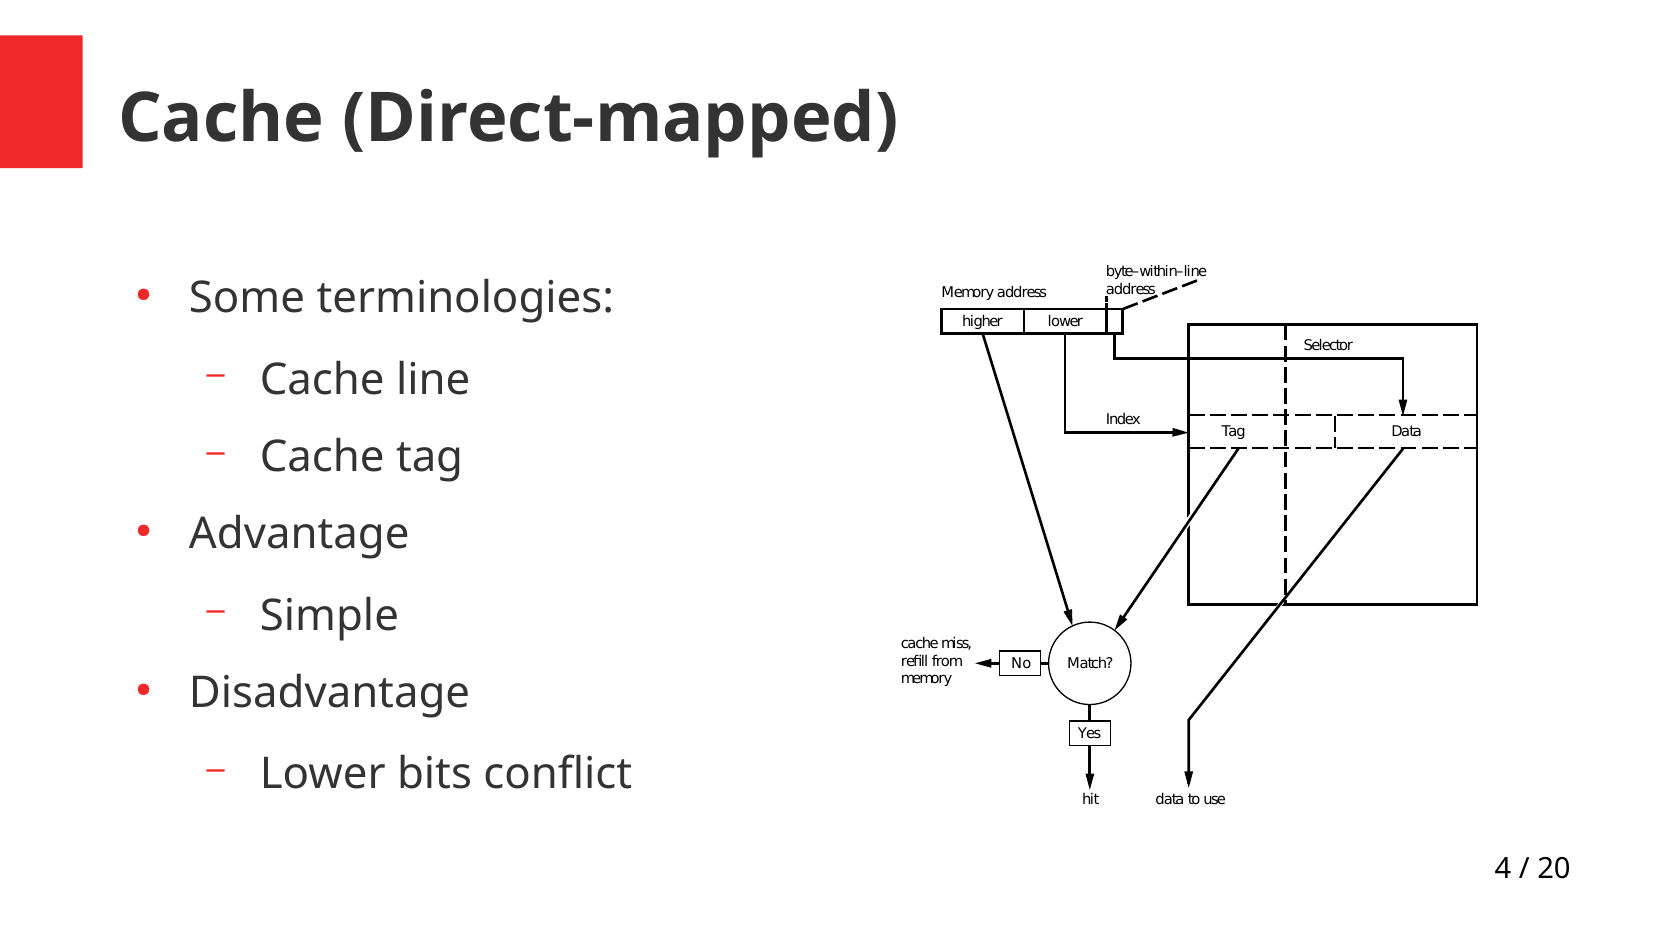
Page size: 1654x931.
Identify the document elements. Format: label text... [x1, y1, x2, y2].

list Some terminologies: Cache line Cache tag Advantage Simple Disadvantage Lower bits conflict [118, 265, 810, 806]
picture [901, 265, 1479, 806]
title Cache (Direct-mapped) [118, 36, 1571, 193]
